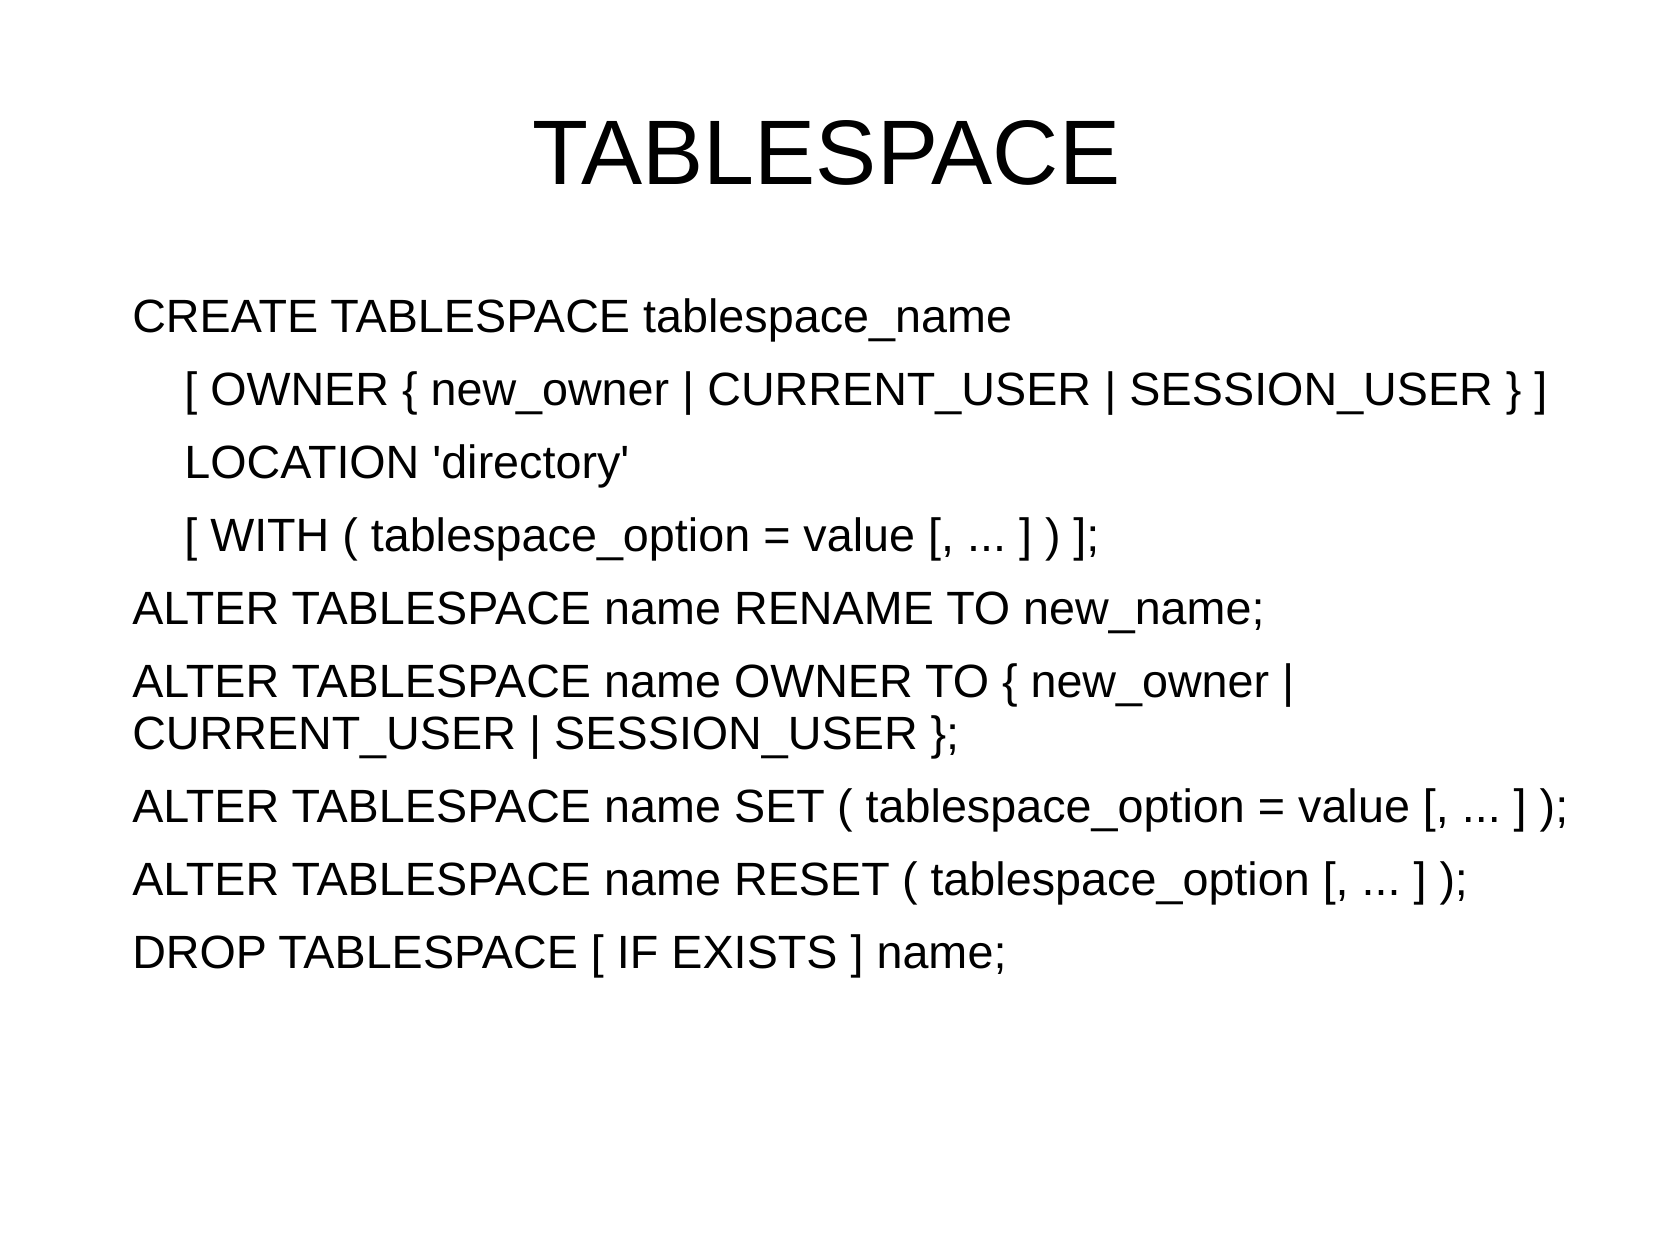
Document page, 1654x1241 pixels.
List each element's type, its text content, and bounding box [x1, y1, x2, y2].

list CREATE TABLESPACE tablespace_name [ OWNER { new_owner | CURRENT_USER | SESSION_USER } ] LOCATION 'directory' [ WITH ( tablespace_option = value [, ... ] ) ]; ALTER TABLESPACE name RENAME TO new_name; ALTER TABLESPACE name OWNER TO { new_owner | CURRENT_USER | SESSION_USER }; ALTER TABLESPACE name SET ( tablespace_option = value [, ... ] ); ALTER TABLESPACE name RESET ( tablespace_option [, ... ] ); DROP TABLESPACE [ IF EXISTS ] name; [82, 290, 1571, 1010]
title TABLESPACE [82, 49, 1571, 257]
